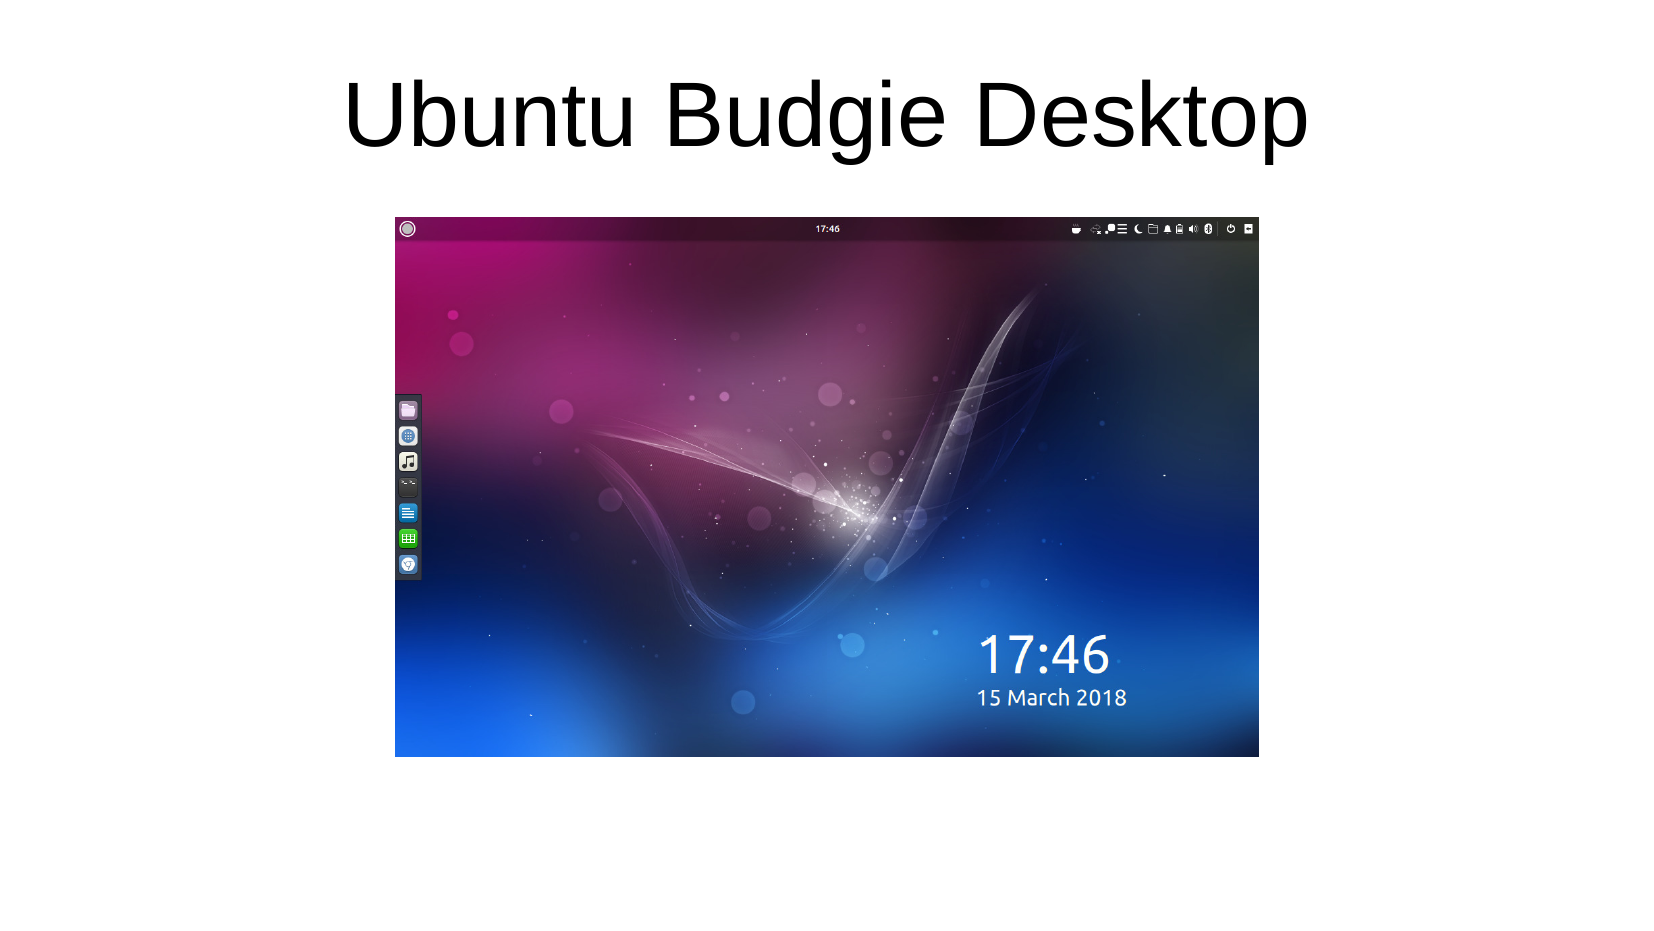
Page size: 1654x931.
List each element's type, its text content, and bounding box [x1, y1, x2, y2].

picture [395, 217, 1259, 758]
title Ubuntu Budgie Desktop [82, 37, 1571, 193]
